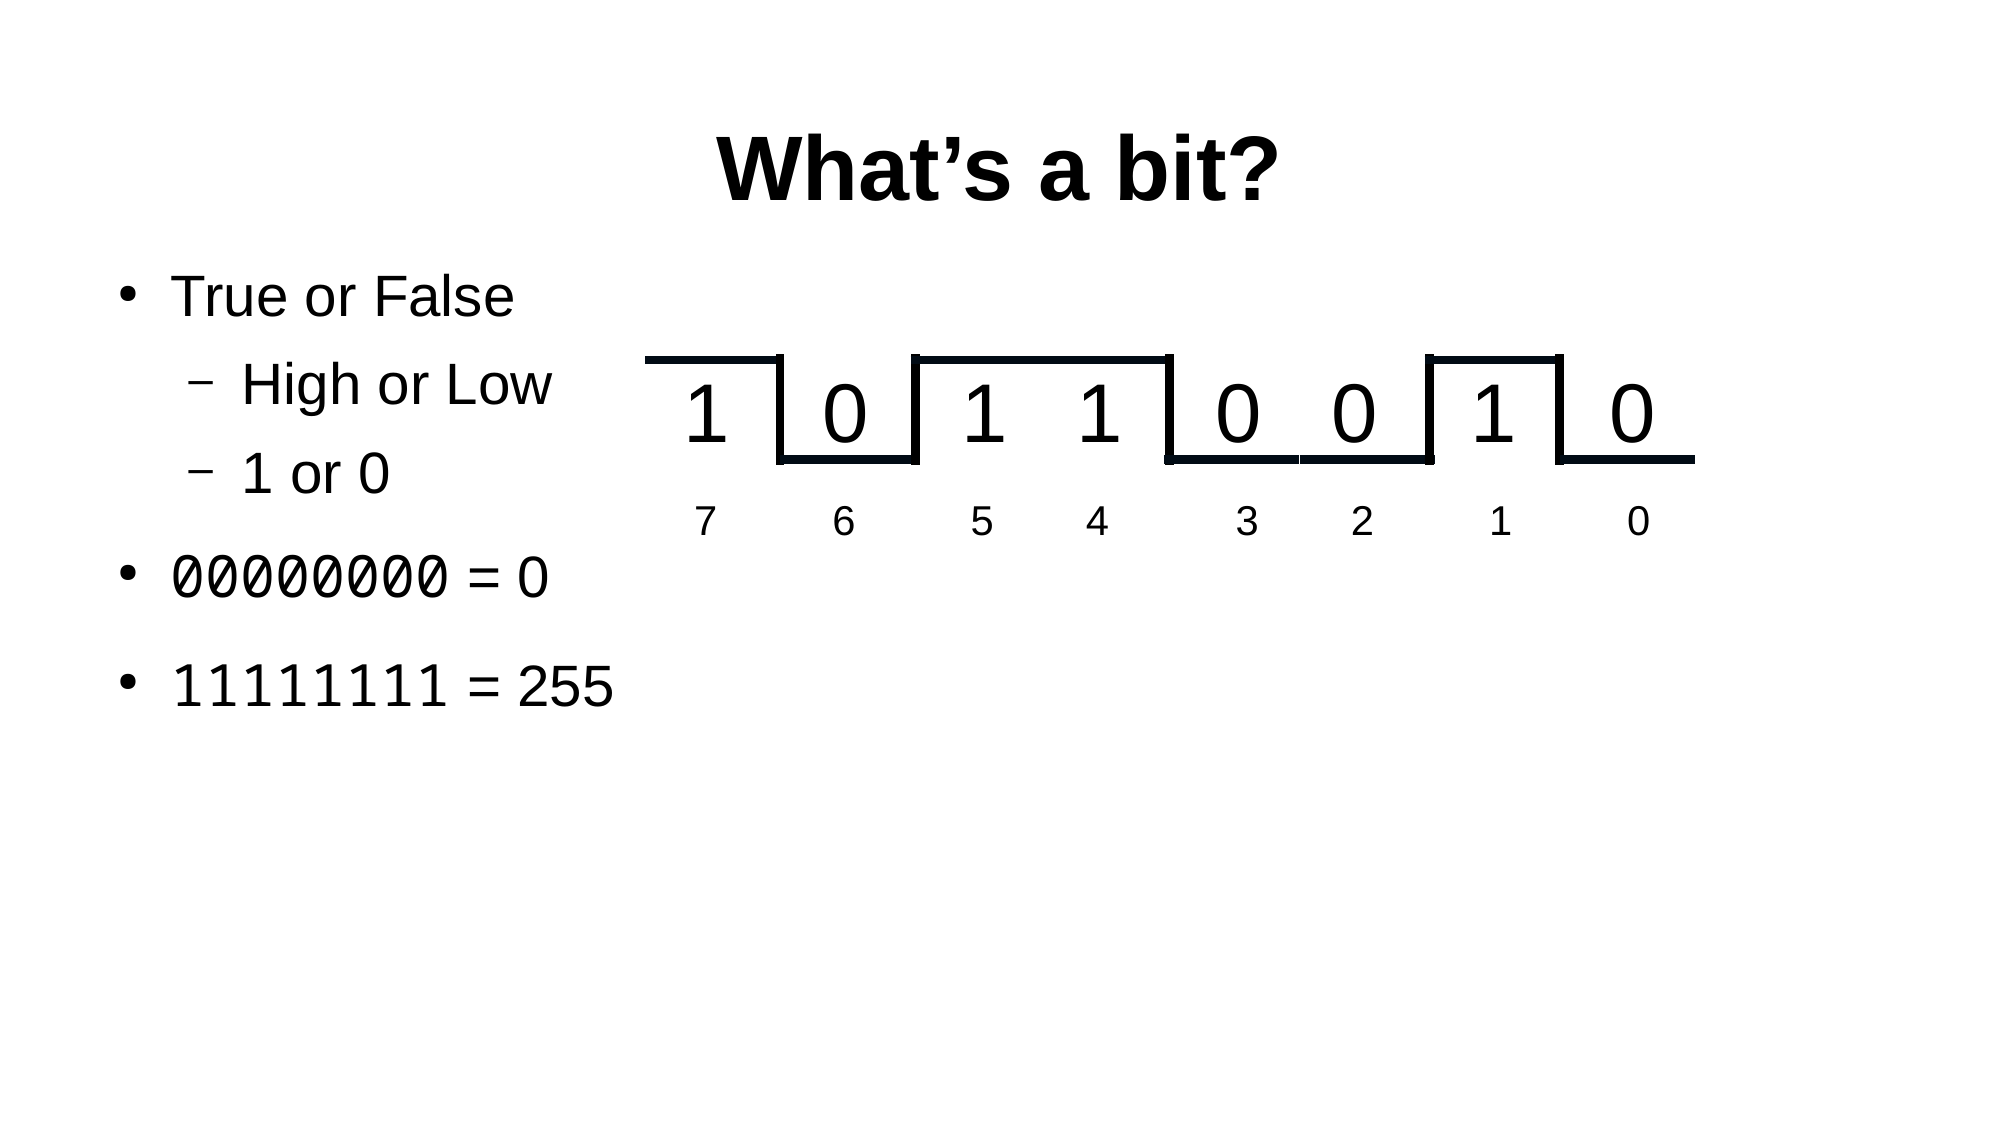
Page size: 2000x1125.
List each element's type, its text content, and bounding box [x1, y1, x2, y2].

text_box 1 0 1 1 0 0 1 0 7 6 5 4 3 2 1 0 [645, 360, 1711, 561]
title What’s a bit? [137, 59, 1862, 263]
list True or False High or Low 1 or 0 00000000 = 0 11111111 = 255 [99, 263, 1935, 1066]
